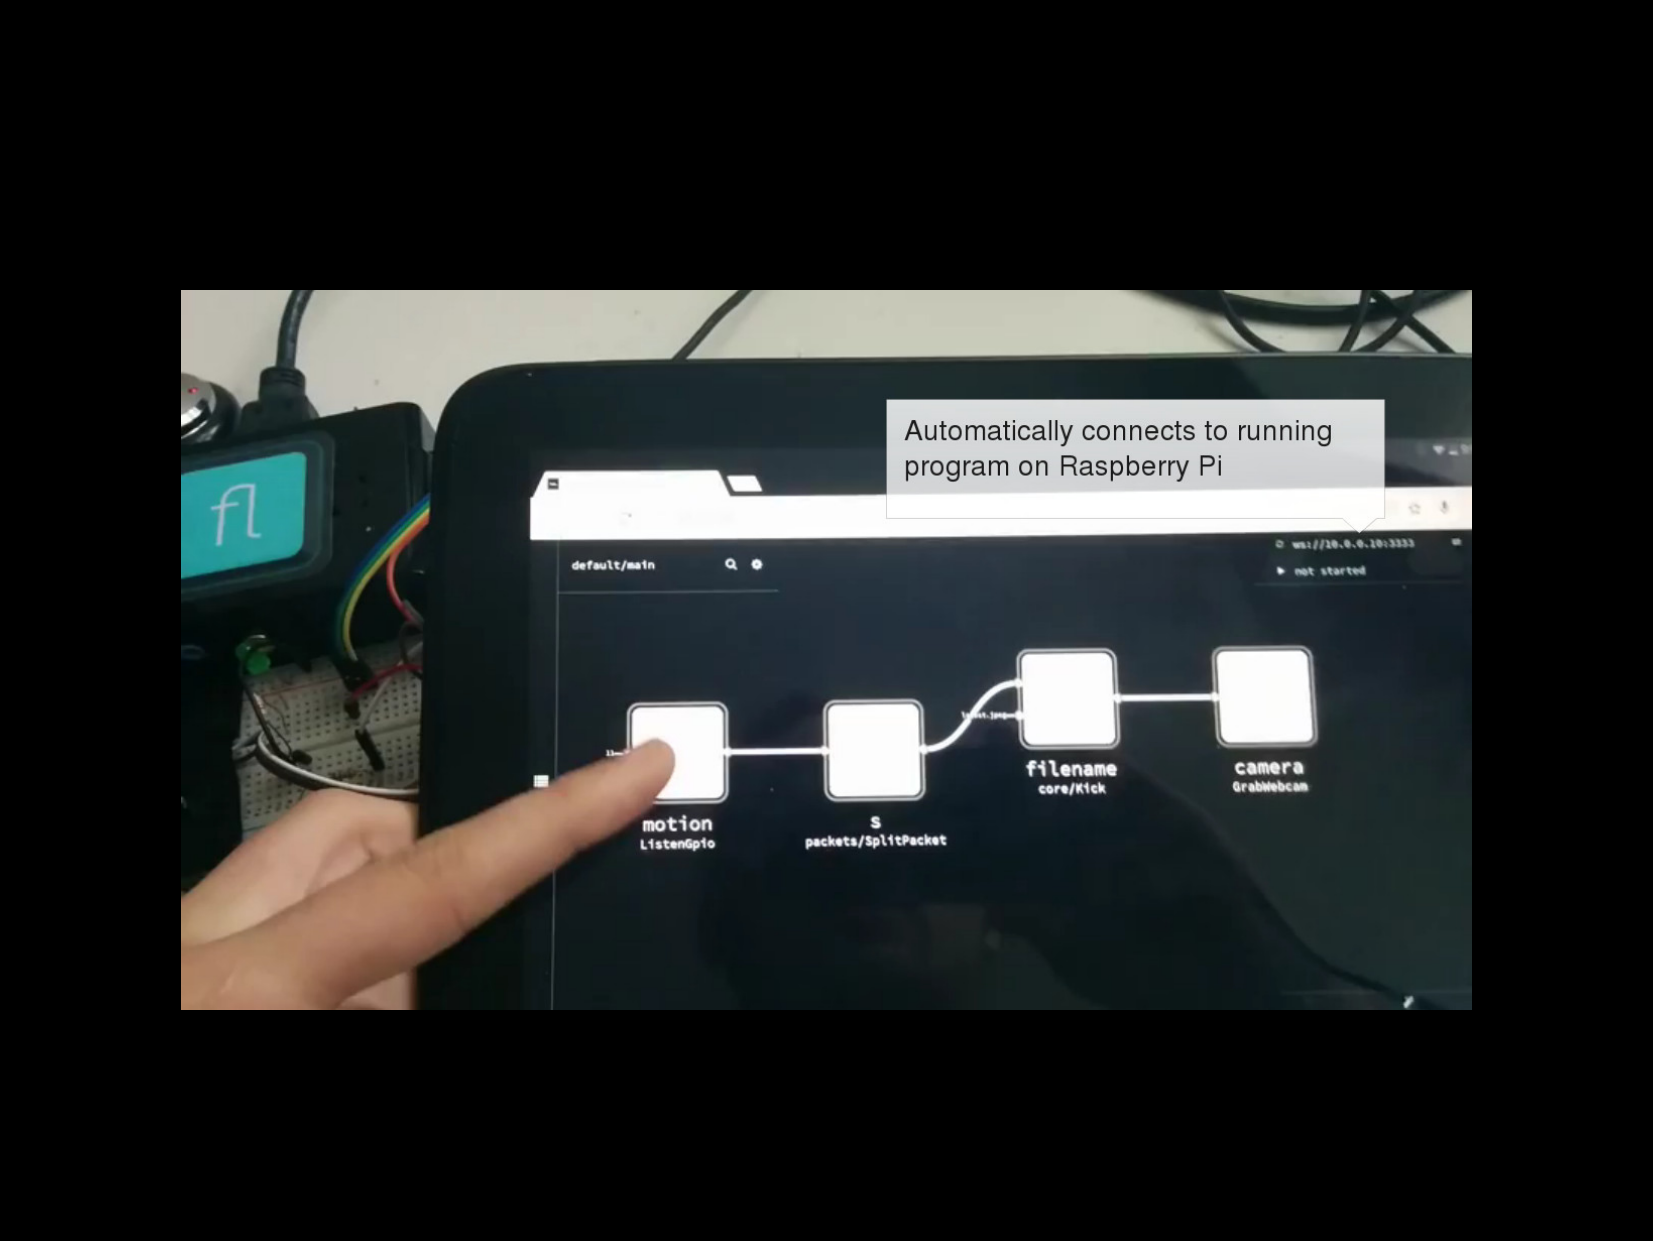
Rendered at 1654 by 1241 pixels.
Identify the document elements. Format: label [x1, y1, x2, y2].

picture [181, 290, 1472, 1010]
